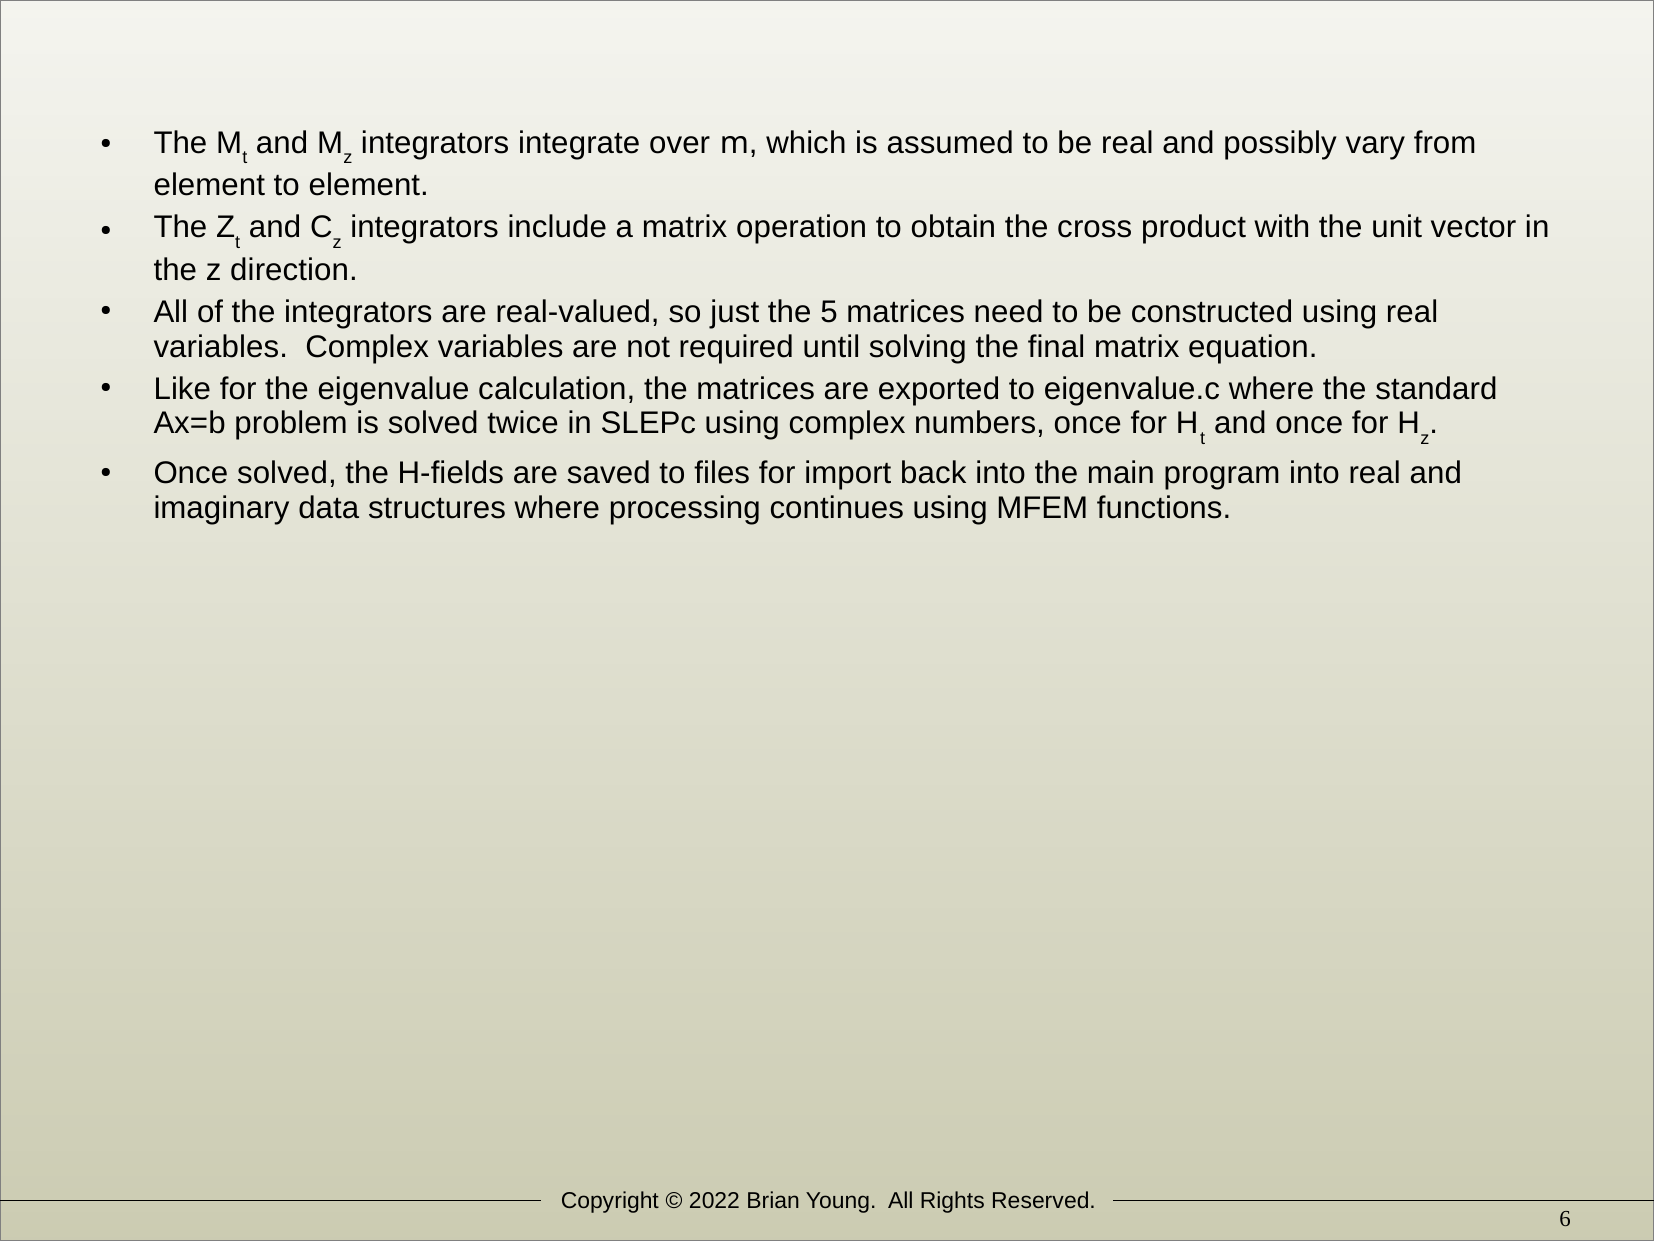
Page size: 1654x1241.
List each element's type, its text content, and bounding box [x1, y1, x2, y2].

list The Mt and Mz integrators integrate over m, which is assumed to be real and possibly vary from element to element. The Zt and Cz integrators include a matrix operation to obtain the cross product with the unit vector in the z direction. All of the integrators are real-valued, so just the 5 matrices need to be constructed using real variables. Complex variables are not required until solving the final matrix equation. Like for the eigenvalue calculation, the matrices are exported to eigenvalue.c where the standard Ax=b problem is solved twice in SLEPc using complex numbers, once for Ht and once for Hz. Once solved, the H-fields are saved to files for import back into the main program into real and imaginary data structures where processing continues using MFEM functions. [82, 120, 1571, 1109]
